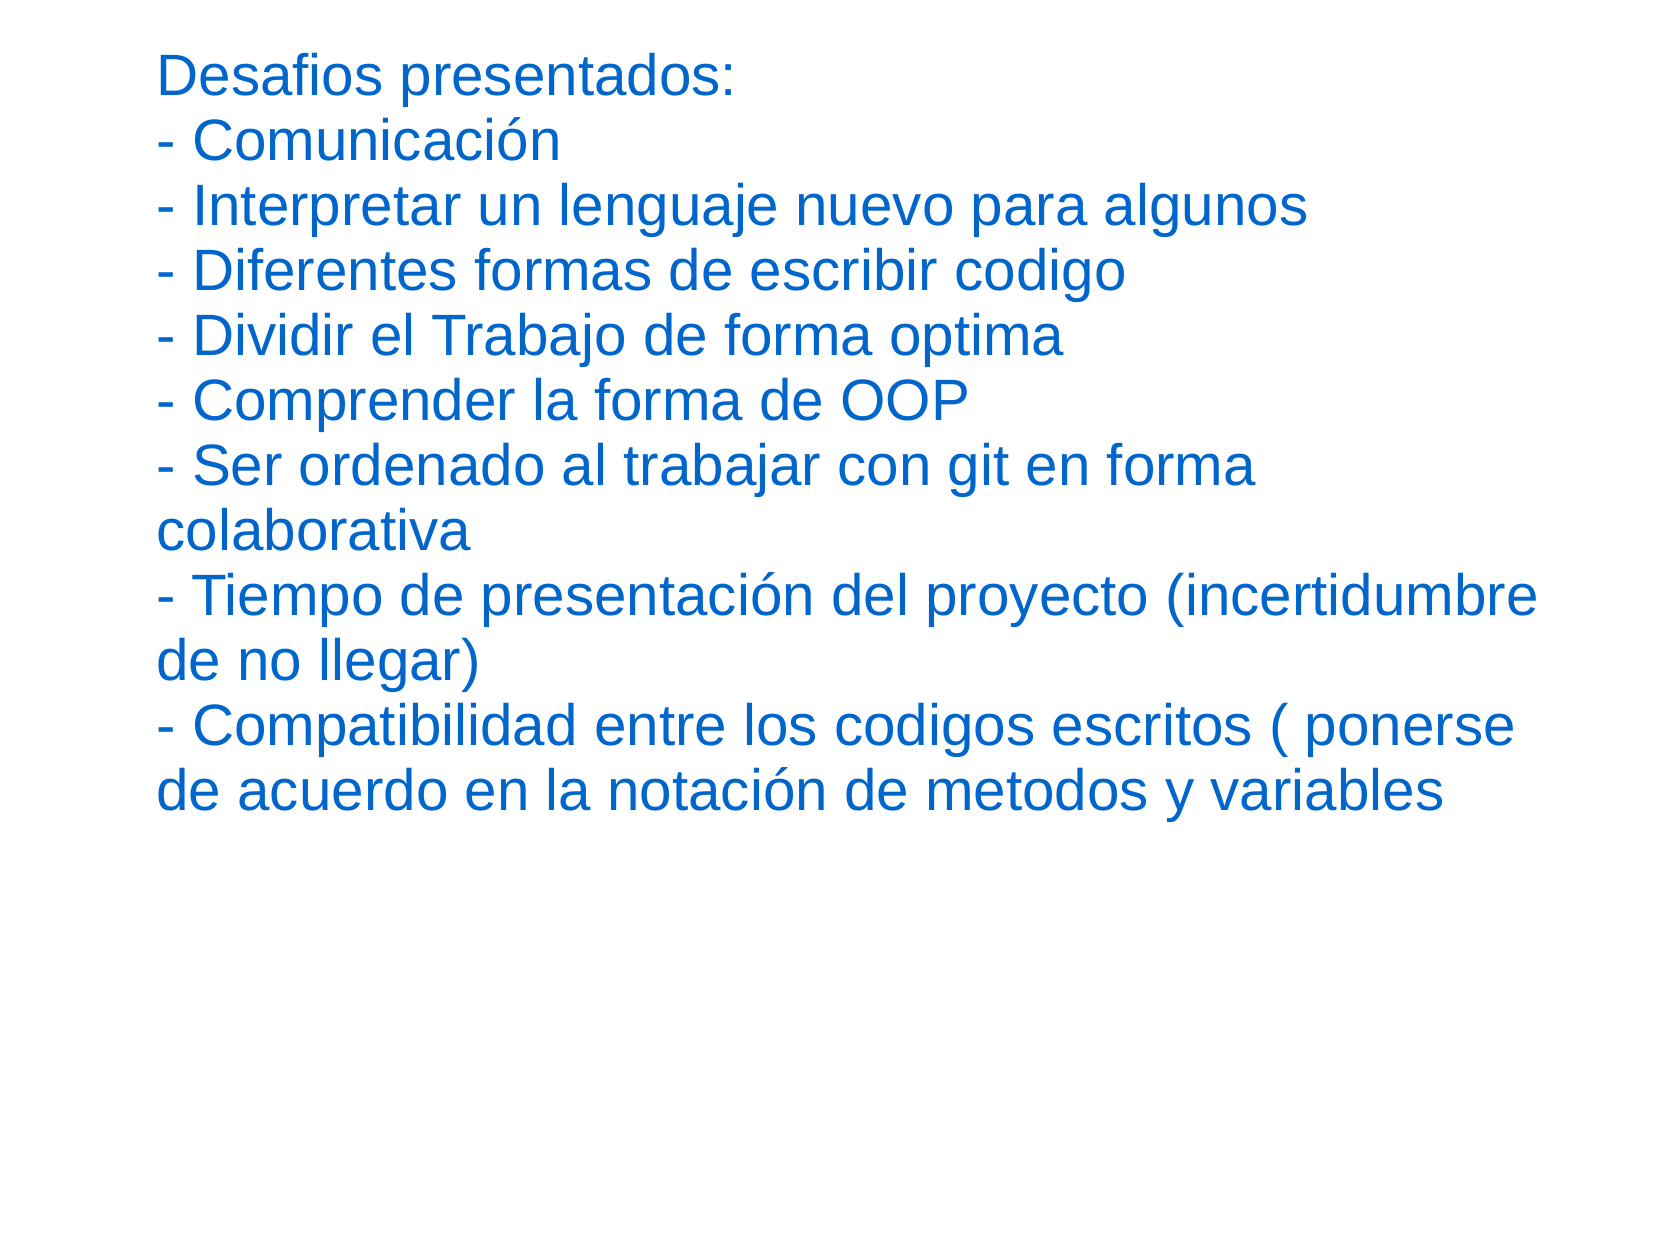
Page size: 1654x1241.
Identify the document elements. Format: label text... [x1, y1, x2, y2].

text_box Desafios presentados: - Comunicación - Interpretar un lenguaje nuevo para algunos - Diferentes formas de escribir codigo - Dividir el Trabajo de forma optima - Comprender la forma de OOP - Ser ordenado al trabajar con git en forma colaborativa - Tiempo de presentación del proyecto (incertidumbre de no llegar) - Compatibilidad entre los codigos escritos ( ponerse de acuerdo en la notación de metodos y variables [141, 35, 1595, 831]
